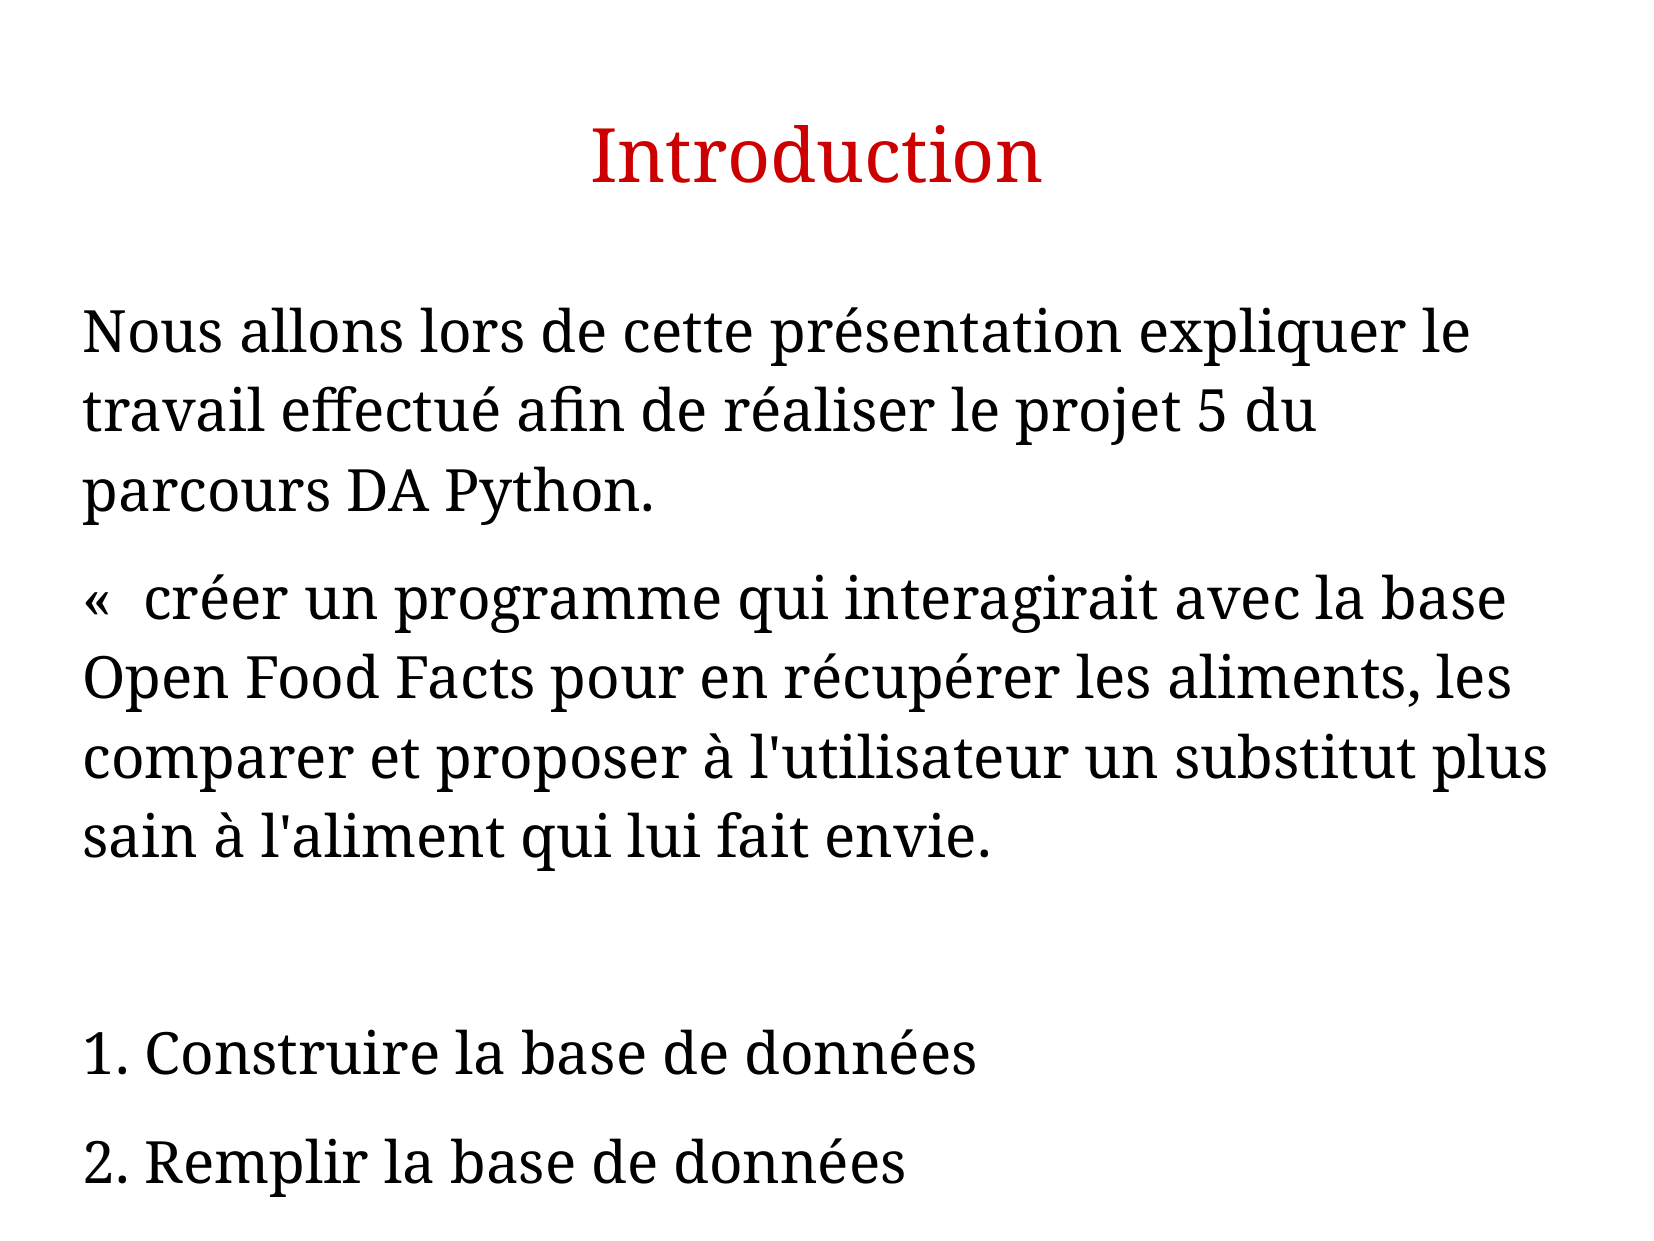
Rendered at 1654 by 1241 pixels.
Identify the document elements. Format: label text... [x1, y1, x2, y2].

list Nous allons lors de cette présentation expliquer le travail effectué afin de réaliser le projet 5 du parcours DA Python. « créer un programme qui interagirait avec la base Open Food Facts pour en récupérer les aliments, les comparer et proposer à l'utilisateur un substitut plus sain à l'aliment qui lui fait envie. 1. Construire la base de données 2. Remplir la base de données 3. Construire l'application [82, 290, 1571, 1151]
title Introduction [82, 49, 1571, 257]
